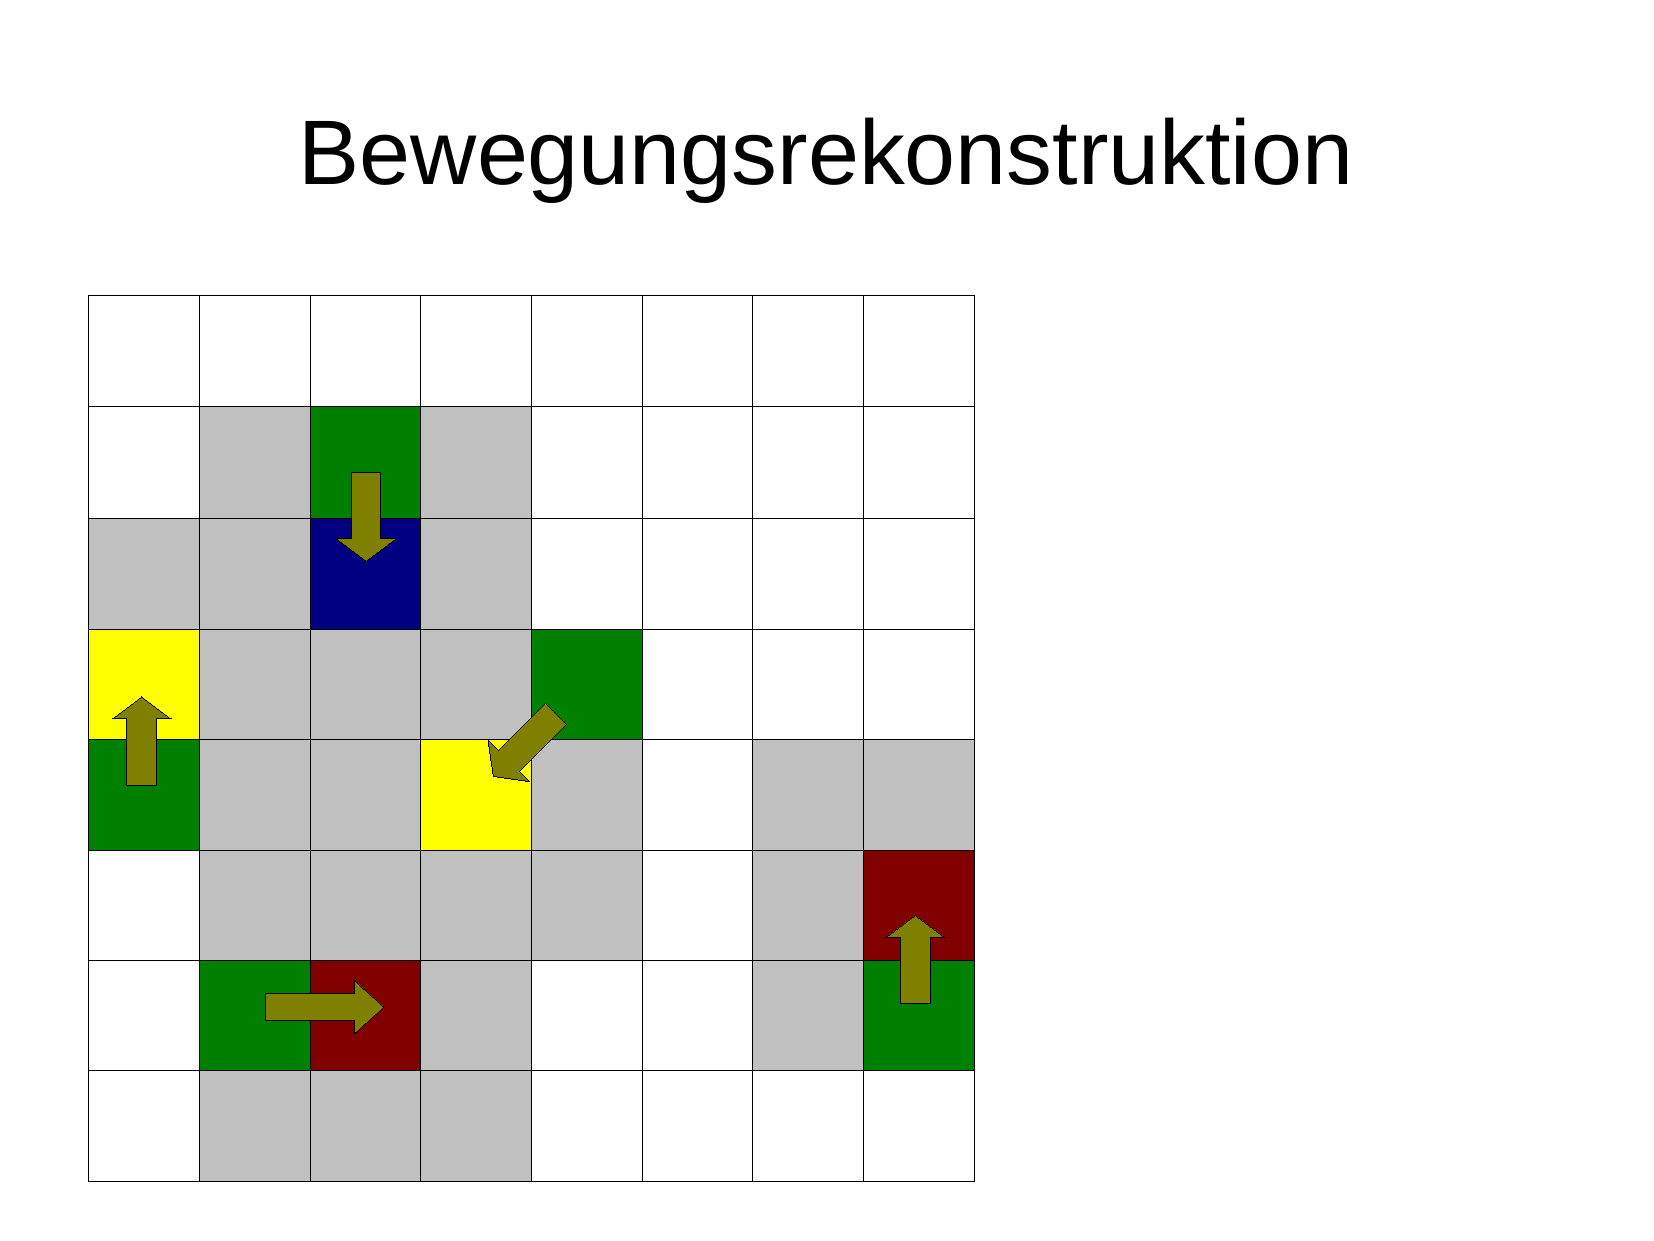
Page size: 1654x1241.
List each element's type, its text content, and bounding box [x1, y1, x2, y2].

table_cell [200, 407, 310, 518]
table_cell [753, 1071, 863, 1181]
table_header [311, 296, 420, 406]
table_cell [311, 740, 420, 850]
table_cell [89, 961, 199, 1070]
table_cell [753, 630, 863, 739]
table_cell [532, 630, 642, 739]
table_cell [89, 851, 199, 960]
table_cell [311, 961, 420, 1070]
table_cell [753, 961, 863, 1070]
text_box [112, 696, 172, 786]
table_cell [753, 851, 863, 960]
table_cell [421, 519, 531, 629]
table_header [643, 296, 752, 406]
table_cell [89, 519, 199, 629]
table_cell [532, 851, 642, 960]
table_cell [421, 740, 531, 850]
table_cell [753, 407, 863, 518]
table_cell [753, 519, 863, 629]
text_box [265, 980, 384, 1034]
table_cell [490, 740, 507, 749]
table_cell [311, 407, 420, 518]
table_cell [864, 407, 974, 518]
table_cell [864, 961, 974, 1070]
table_cell [421, 630, 531, 739]
table_cell [200, 519, 310, 629]
text_box [336, 472, 396, 562]
table_header [200, 296, 310, 406]
table_cell [89, 1071, 199, 1181]
table_cell [643, 519, 752, 629]
table_cell [864, 740, 974, 850]
table_cell [311, 1071, 420, 1181]
table_cell [421, 407, 531, 518]
table_cell [643, 961, 752, 1070]
table_header [89, 296, 199, 406]
table_cell [421, 1071, 531, 1181]
table_cell [89, 740, 199, 850]
table_cell [311, 630, 420, 739]
table_cell [643, 851, 752, 960]
table_cell [643, 740, 752, 850]
table_header [864, 296, 974, 406]
table_cell [643, 630, 752, 739]
table_cell [200, 961, 310, 1070]
table_header [421, 296, 531, 406]
table_header [753, 296, 863, 406]
table_cell [643, 407, 752, 518]
table_cell [421, 961, 531, 1070]
table_cell [532, 740, 642, 850]
text_box [488, 703, 567, 782]
table_cell [89, 407, 199, 518]
table_cell [89, 630, 199, 739]
table_cell [532, 961, 642, 1070]
table_cell [864, 1071, 974, 1181]
table_cell [200, 1071, 310, 1181]
text_box [885, 915, 945, 1004]
table_cell [864, 851, 974, 960]
table_header [532, 296, 642, 406]
table_cell [200, 740, 310, 850]
table_cell [864, 519, 974, 629]
table_cell [532, 1071, 642, 1181]
table_cell [421, 851, 531, 960]
table_cell [311, 851, 420, 960]
table_cell [864, 630, 974, 739]
table_cell [200, 851, 310, 960]
table_cell [532, 407, 642, 518]
table_cell [532, 519, 642, 629]
table_cell [311, 519, 420, 629]
table_cell [643, 1071, 752, 1181]
title Bewegungsrekonstruktion [82, 49, 1571, 257]
table_cell [753, 740, 863, 850]
table_cell [200, 630, 310, 739]
